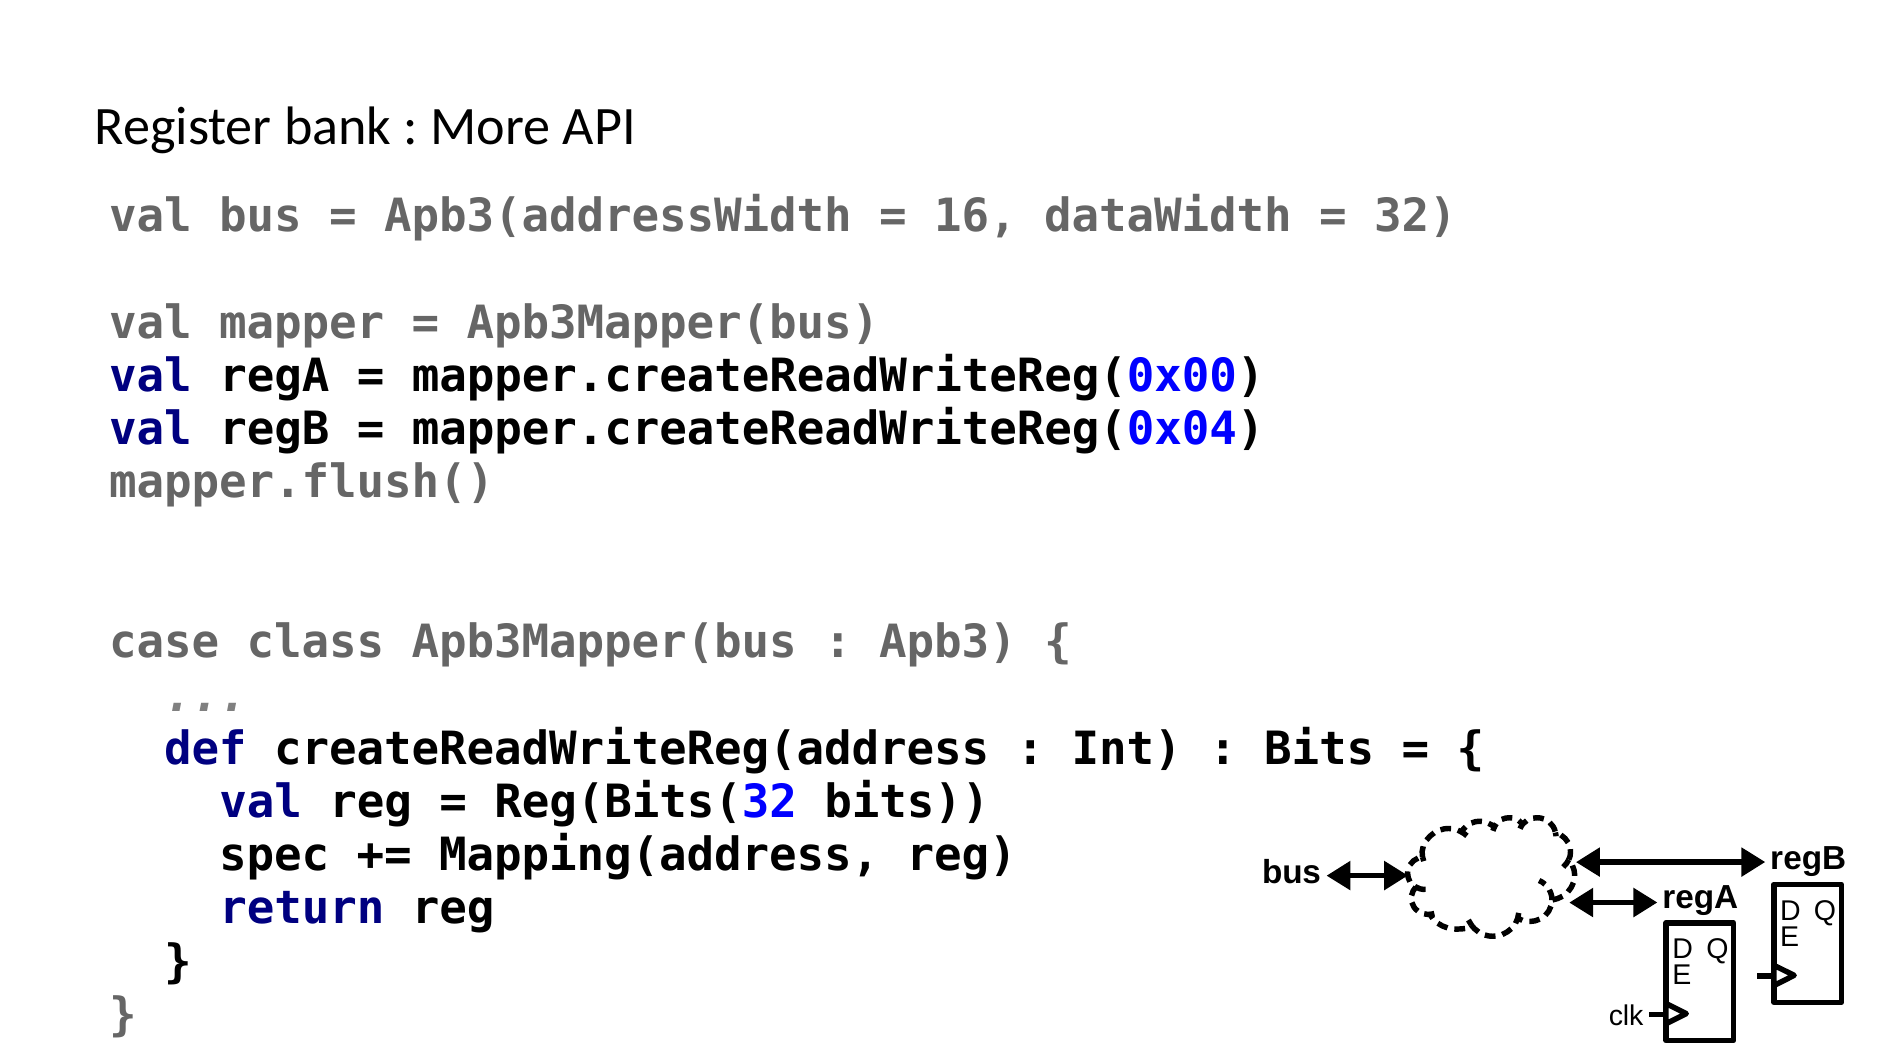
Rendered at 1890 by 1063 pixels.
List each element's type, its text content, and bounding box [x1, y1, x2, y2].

title Register bank : More API [94, 42, 1796, 181]
picture [1233, 814, 1867, 1044]
text_box val bus = Apb3(addressWidth = 16, dataWidth = 32) val mapper = Apb3Mapper(bus) val regA = mapper.createReadWriteReg(0x00) val regB = mapper.createReadWriteReg(0x04) mapper.flush() case class Apb3Mapper(bus : Apb3) { ... def createReadWriteReg(address : Int) : Bits = { val reg = Reg(Bits(32 bits)) spec += Mapping(address, reg) return reg } } [94, 181, 1890, 1063]
